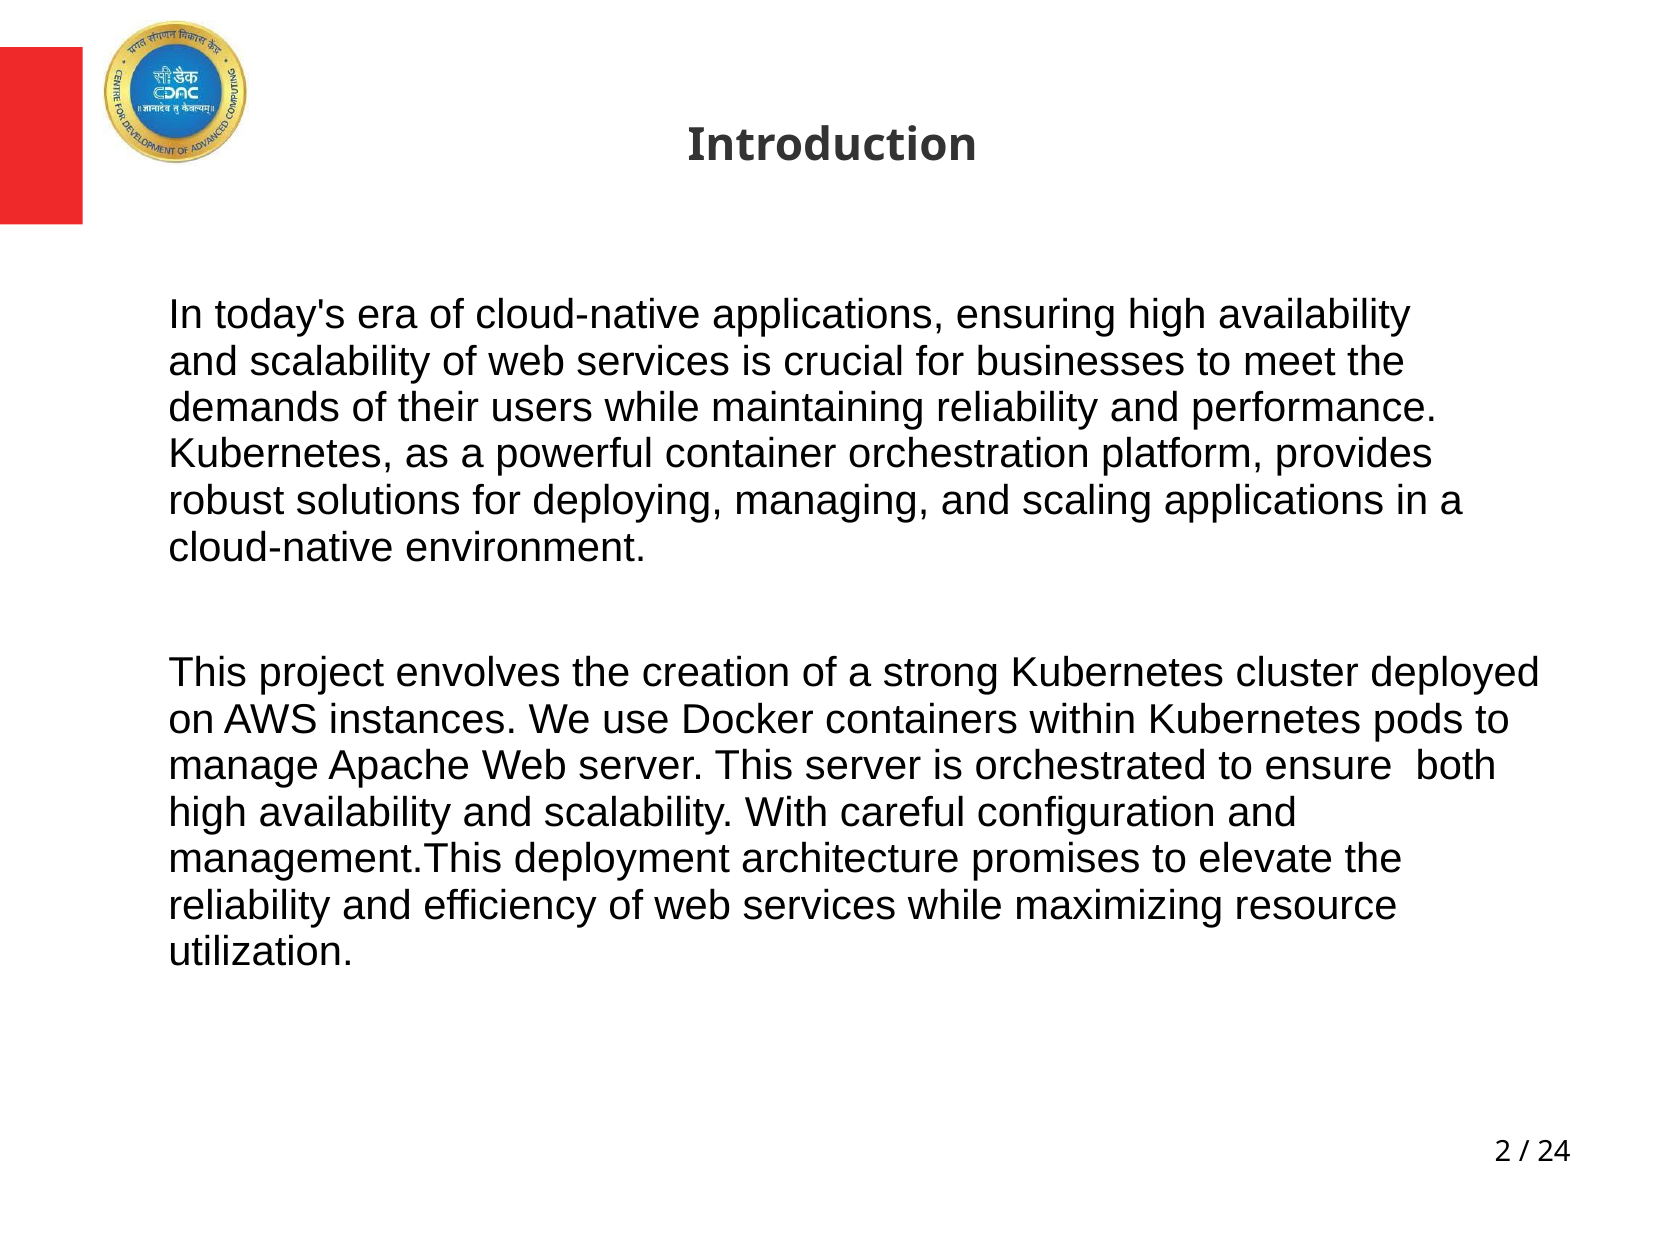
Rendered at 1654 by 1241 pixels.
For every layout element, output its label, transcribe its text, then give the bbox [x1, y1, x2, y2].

picture [103, 20, 249, 166]
title Introduction [366, 72, 1300, 213]
text_box This project envolves the creation of a strong Kubernetes cluster deployed on AWS instances. We use Docker containers within Kubernetes pods to manage Apache Web server. This server is orchestrated to ensure both high availability and scalability. With careful configuration and management.This deployment architecture promises to elevate the reliability and efficiency of web services while maximizing resource utilization. [153, 641, 1560, 1075]
text_box In today's era of cloud-native applications, ensuring high availability and scalability of web services is crucial for businesses to meet the demands of their users while maintaining reliability and performance. Kubernetes, as a powerful container orchestration platform, provides robust solutions for deploying, managing, and scaling applications in a cloud-native environment. [153, 283, 1489, 578]
